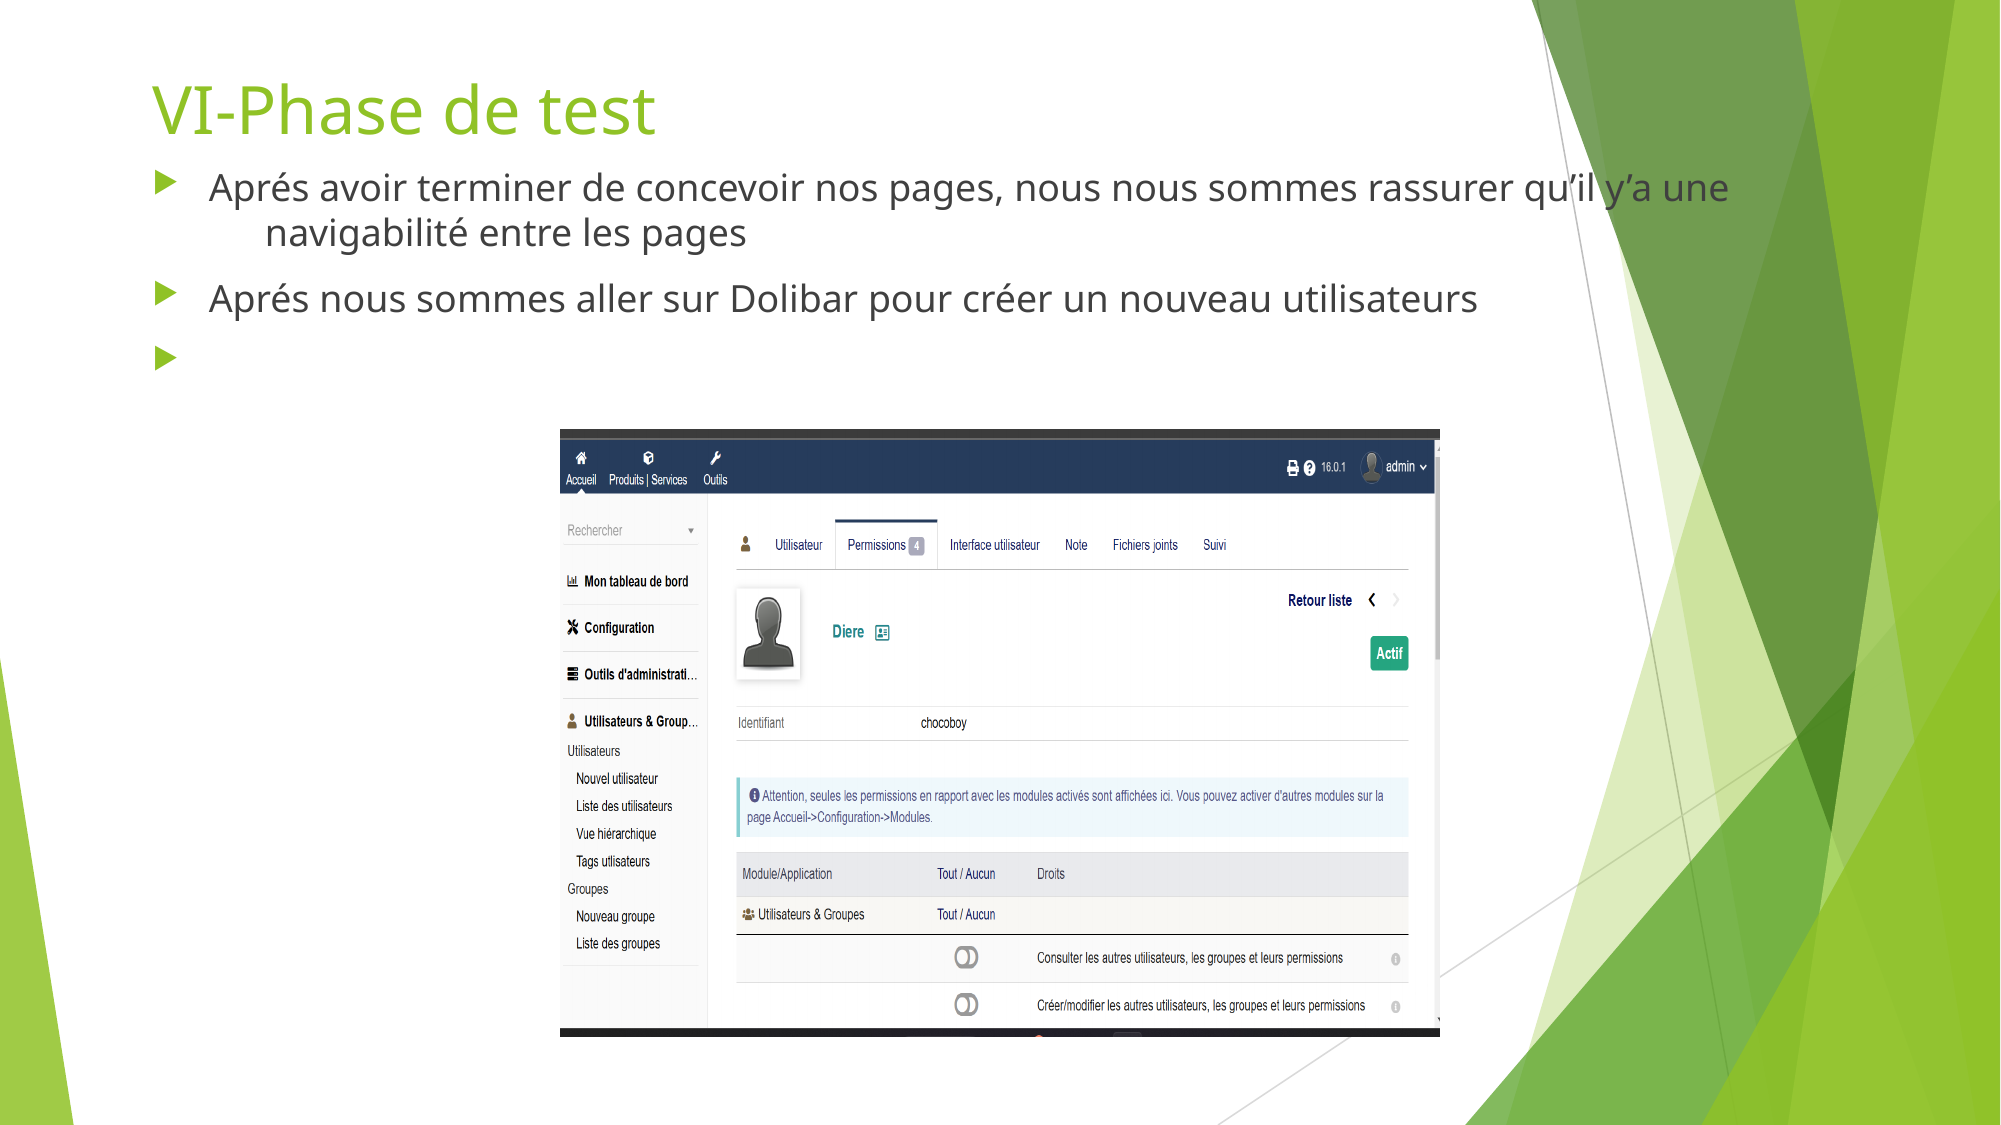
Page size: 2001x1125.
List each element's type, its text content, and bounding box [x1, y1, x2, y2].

title VI-Phase de test [137, 59, 1863, 156]
list Aprés avoir terminer de concevoir nos pages, nous nous sommes rassurer qu’il y’a une navigabilité entre les pages Aprés nous sommes aller sur Dolibar pour créer un nouveau utilisateurs [137, 156, 1863, 1014]
picture [560, 429, 1440, 1037]
